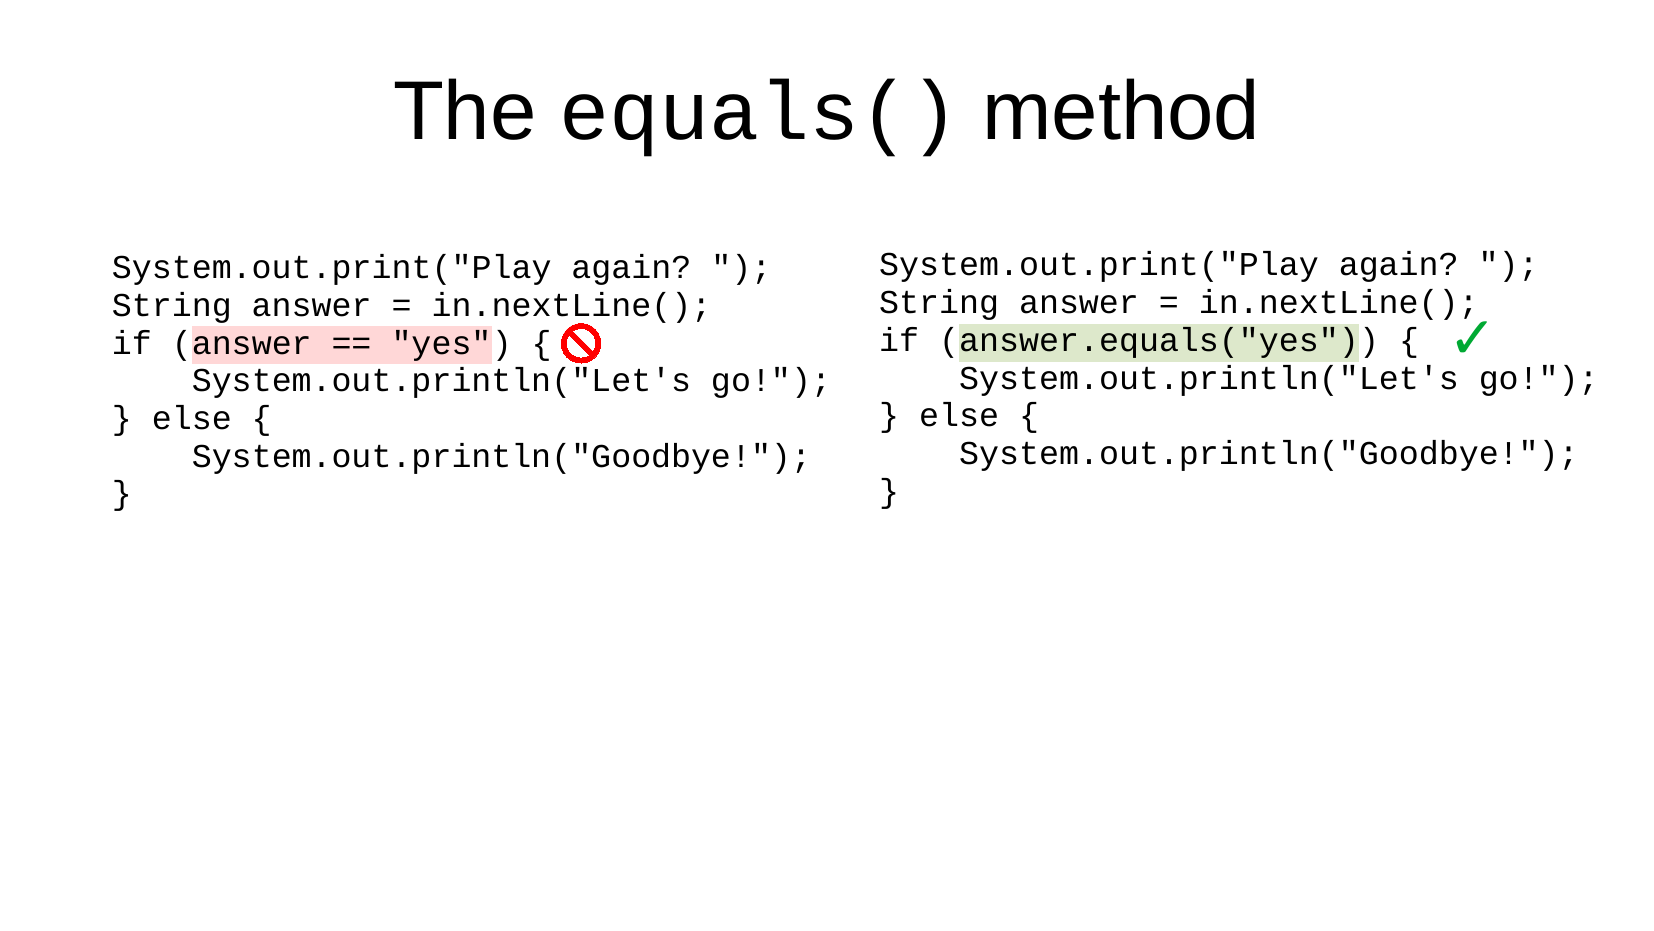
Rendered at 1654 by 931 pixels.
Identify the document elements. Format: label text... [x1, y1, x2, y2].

text_box ✓ [1433, 298, 1489, 379]
text_box System.out.print("Play again? "); String answer = in.nextLine(); if (answer.equals("yes")) { System.out.println("Let's go!"); } else { System.out.println("Goodbye!"); } [864, 240, 1614, 558]
text_box [561, 323, 601, 364]
title The equals() method [82, 37, 1571, 193]
text_box System.out.print("Play again? "); String answer = in.nextLine(); if (answer == "yes") { System.out.println("Let's go!"); } else { System.out.println("Goodbye!"); } [97, 243, 847, 561]
